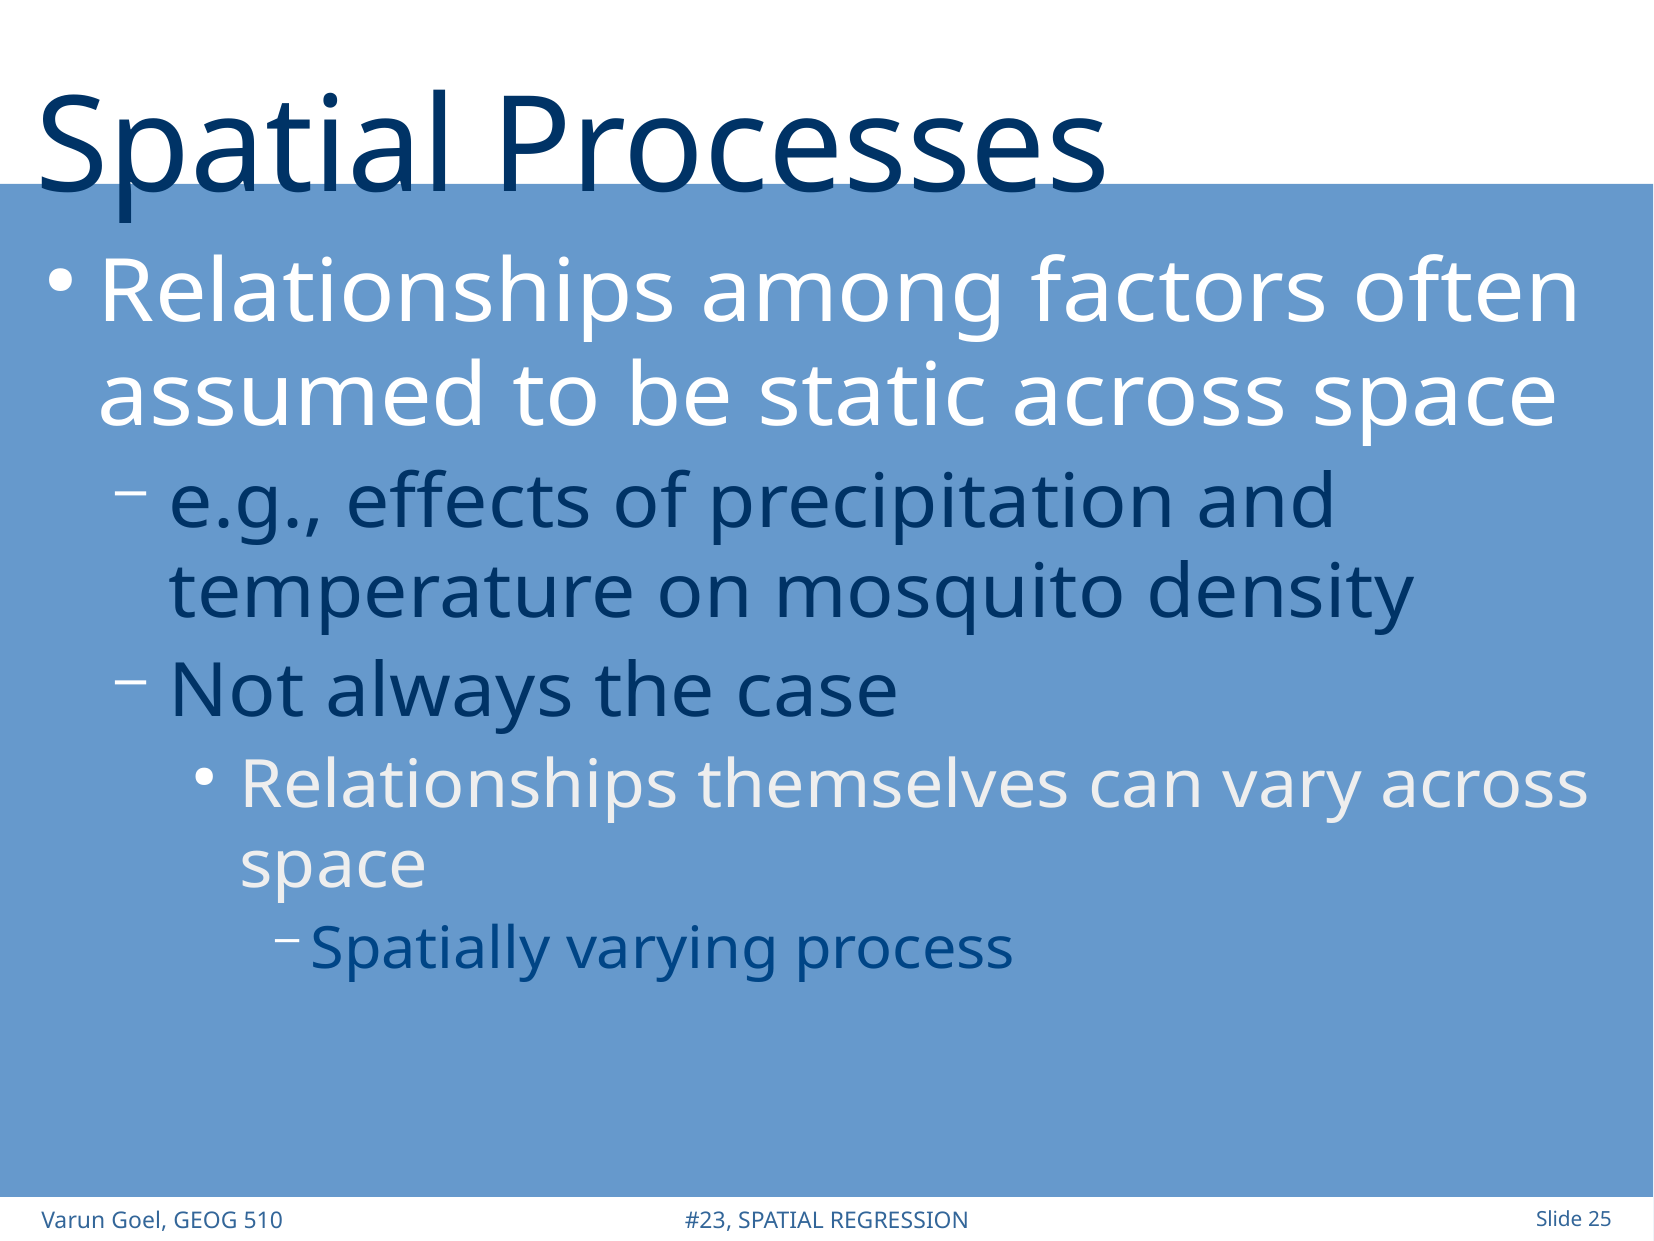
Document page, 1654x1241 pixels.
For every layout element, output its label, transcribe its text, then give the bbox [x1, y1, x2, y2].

list Relationships among factors often assumed to be static across space e.g., effects of precipitation and temperature on mosquito density Not always the case Relationships themselves can vary across space Spatially varying process [26, 237, 1601, 1156]
title Spatial Processes [35, 35, 1573, 237]
